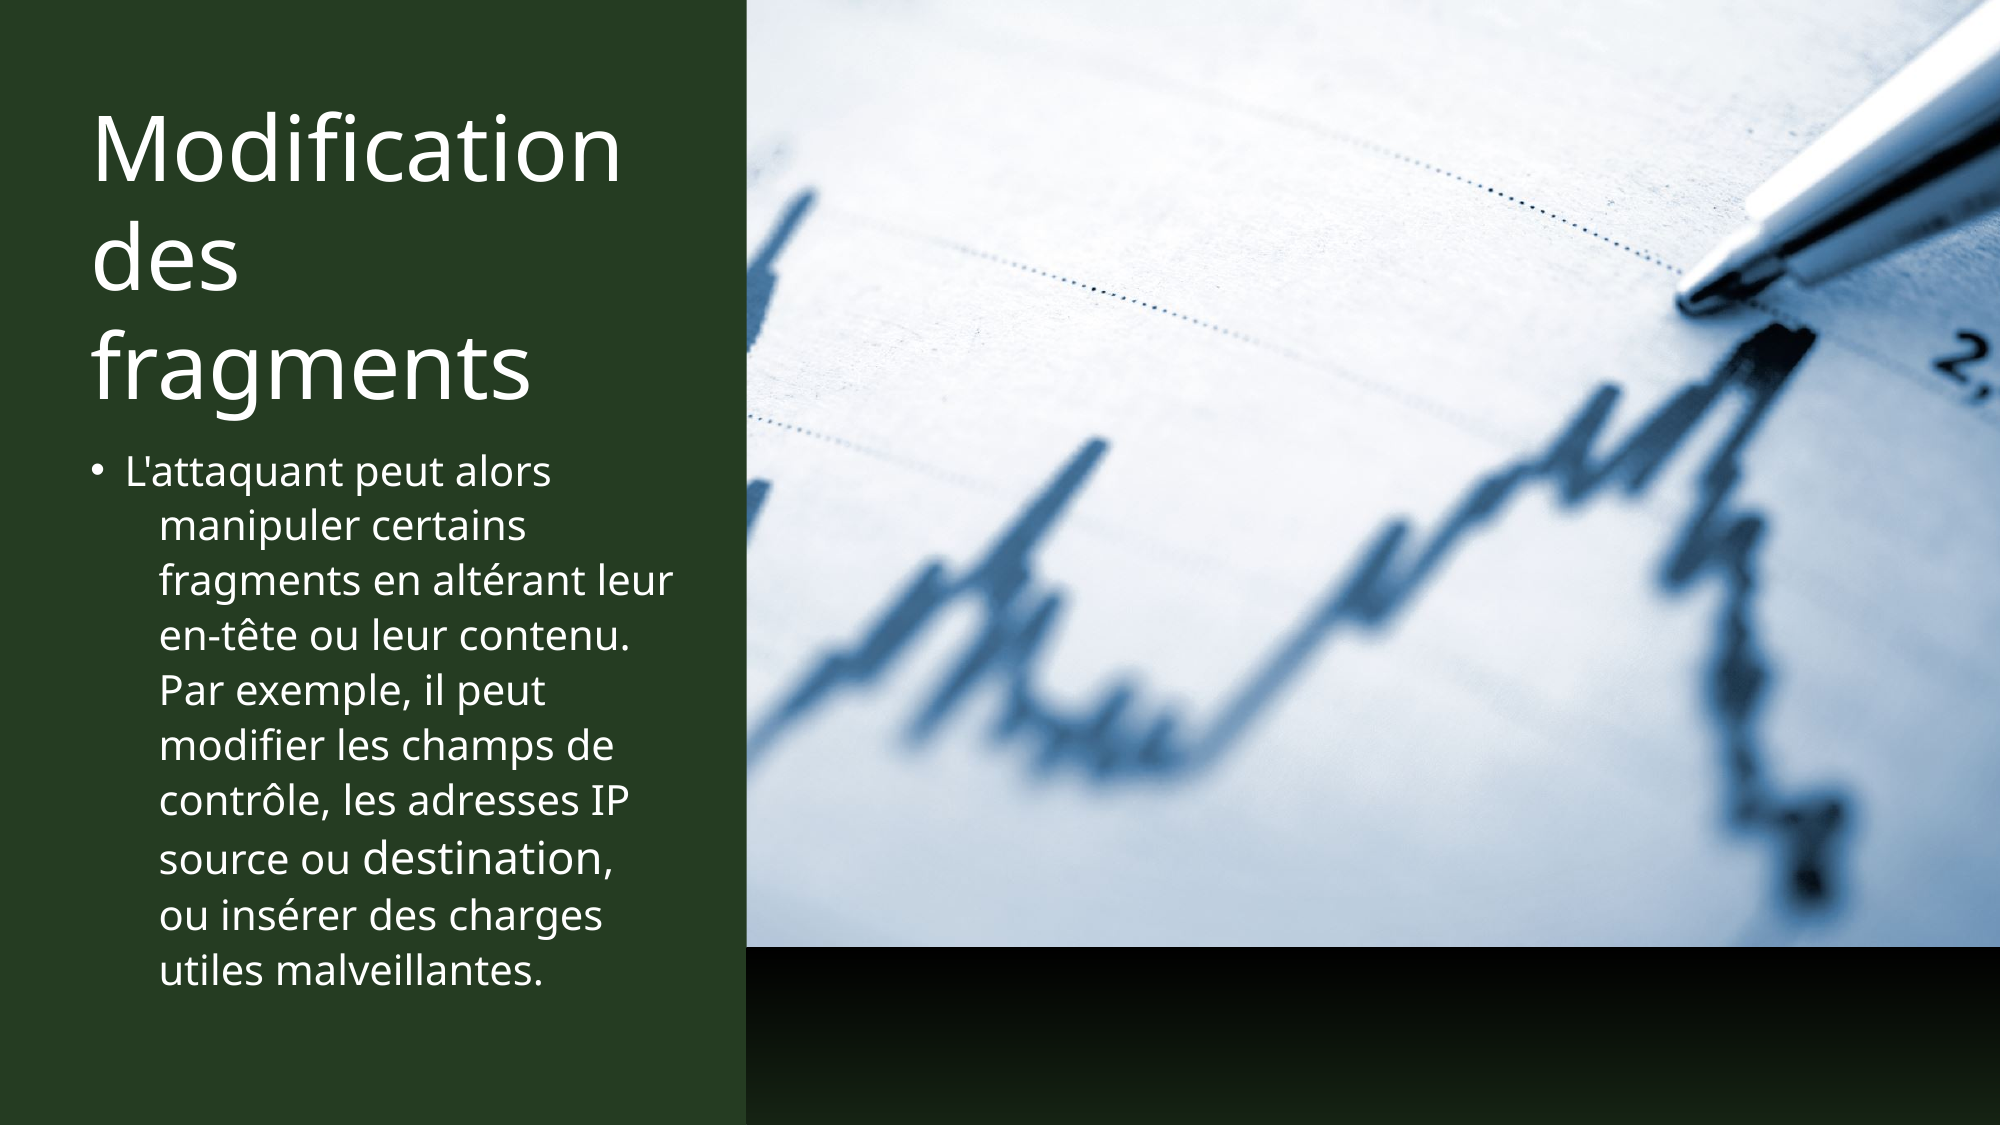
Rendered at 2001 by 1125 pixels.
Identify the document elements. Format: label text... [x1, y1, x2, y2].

title Modification des fragments [90, 90, 676, 418]
picture [746, 0, 2000, 947]
text_box [0, 0, 2000, 1125]
list L'attaquant peut alors manipuler certains fragments en altérant leur en-tête ou leur contenu. Par exemple, il peut modifier les champs de contrôle, les adresses IP source ou destination, ou insérer des charges utiles malveillantes. [90, 439, 676, 1000]
